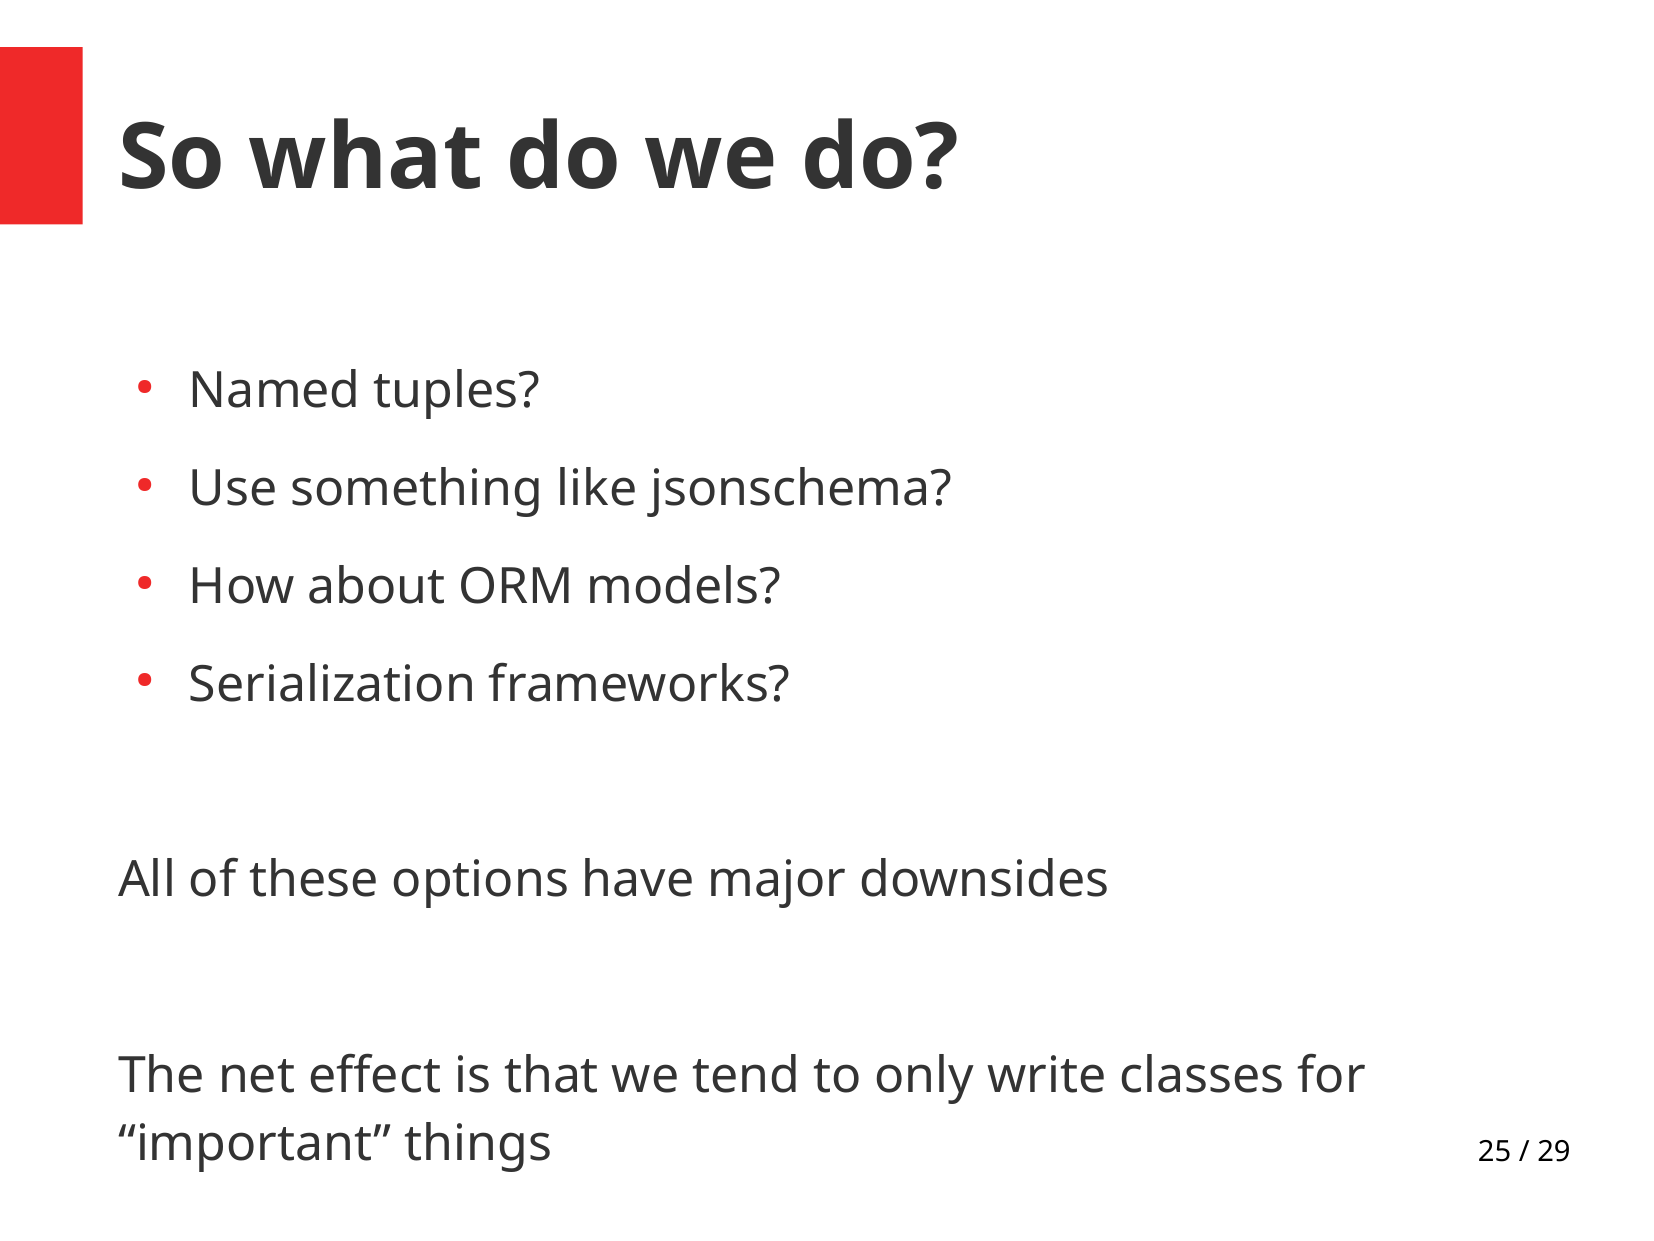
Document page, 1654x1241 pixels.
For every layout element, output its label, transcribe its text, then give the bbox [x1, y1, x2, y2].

title So what do we do? [118, 49, 1571, 257]
list Named tuples? Use something like jsonschema? How about ORM models? Serialization frameworks? All of these options have major downsides The net effect is that we tend to only write classes for “important” things [118, 354, 1536, 1074]
